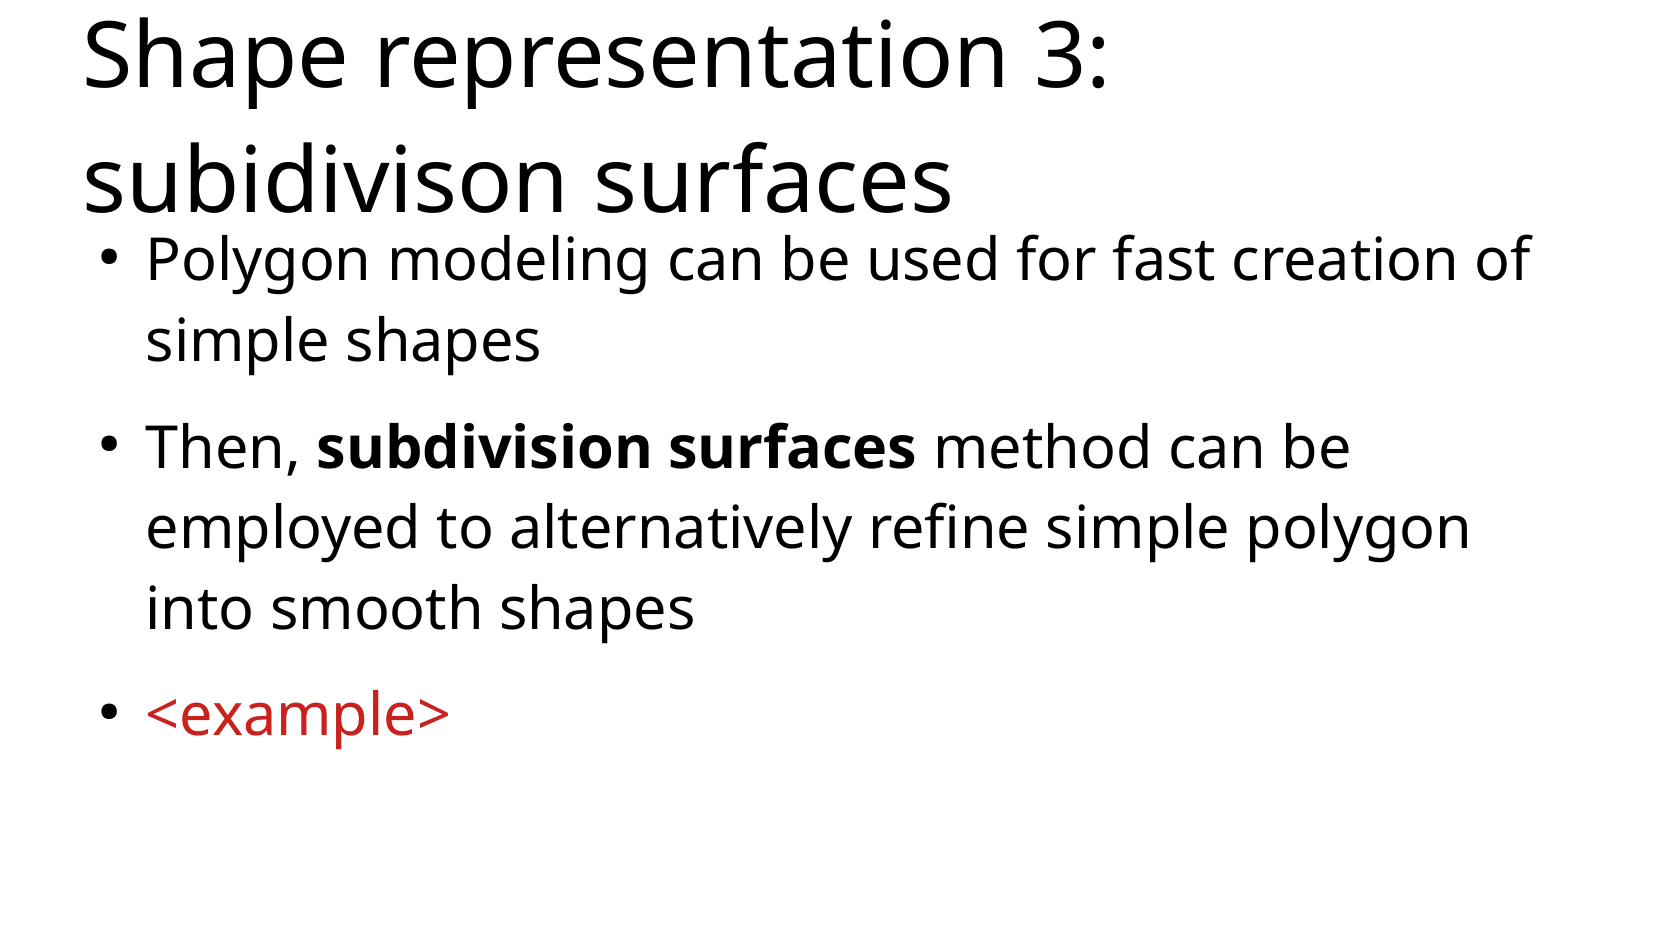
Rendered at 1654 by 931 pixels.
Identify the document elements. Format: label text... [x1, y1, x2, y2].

list Polygon modeling can be used for fast creation of simple shapes Then, subdivision surfaces method can be employed to alternatively refine simple polygon into smooth shapes <example> [82, 217, 1571, 758]
title Shape representation 3: subidivison surfaces [82, 37, 1571, 193]
